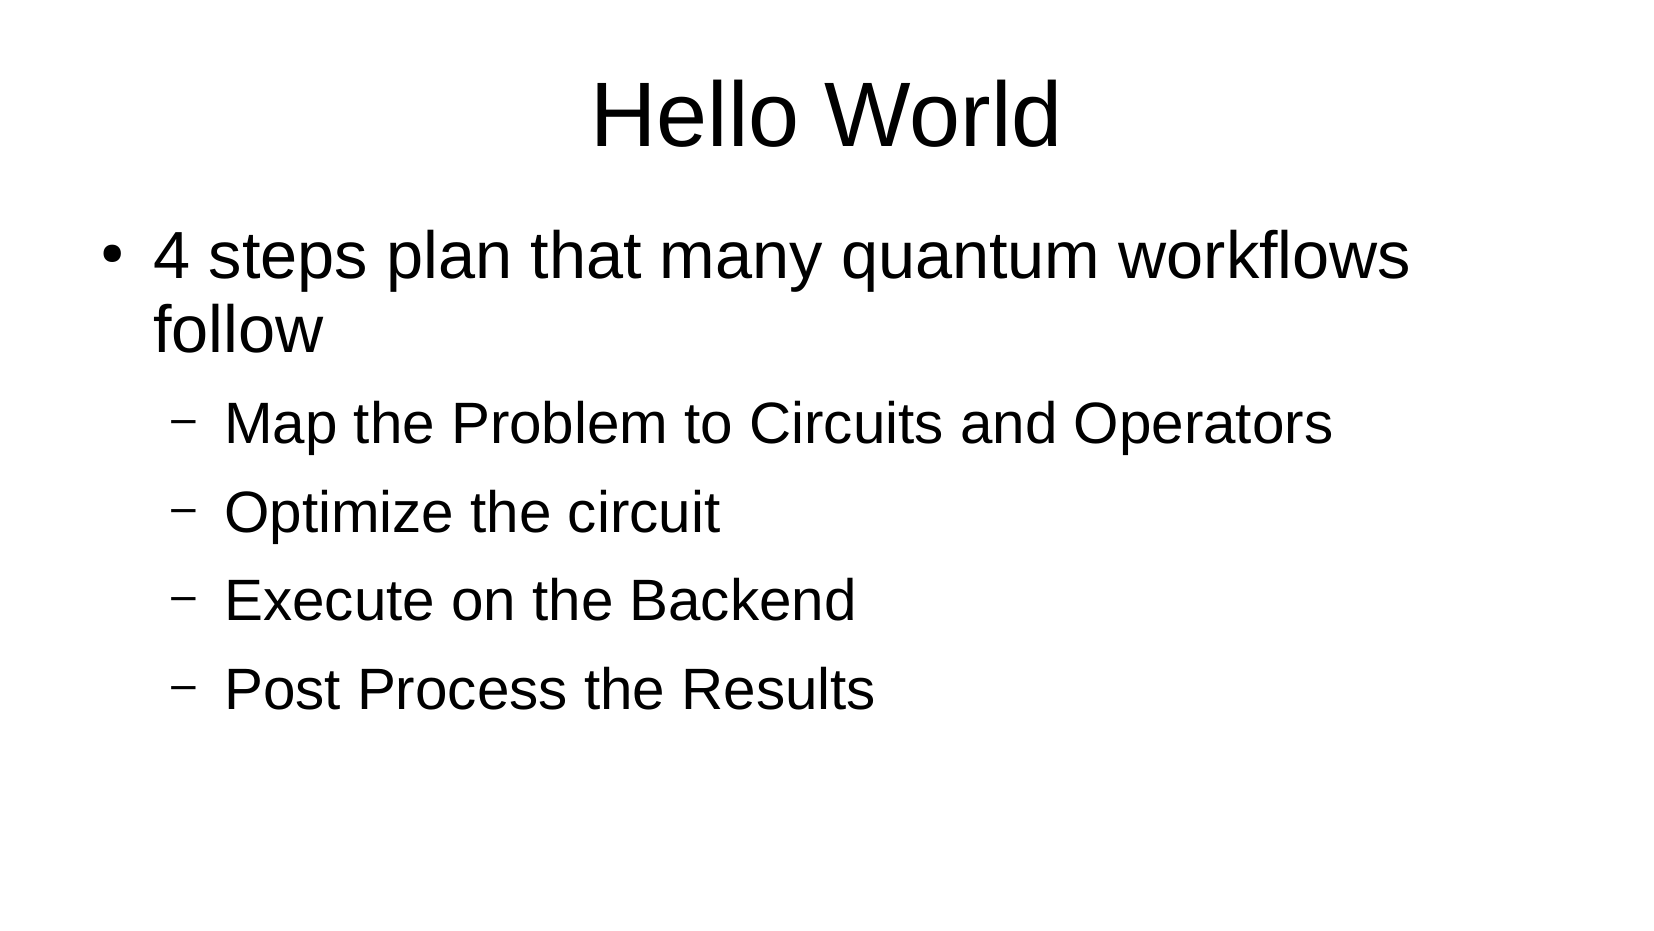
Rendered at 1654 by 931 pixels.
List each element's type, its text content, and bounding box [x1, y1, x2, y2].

list 4 steps plan that many quantum workflows follow Map the Problem to Circuits and Operators Optimize the circuit Execute on the Backend Post Process the Results [82, 217, 1571, 758]
title Hello World [82, 37, 1571, 193]
